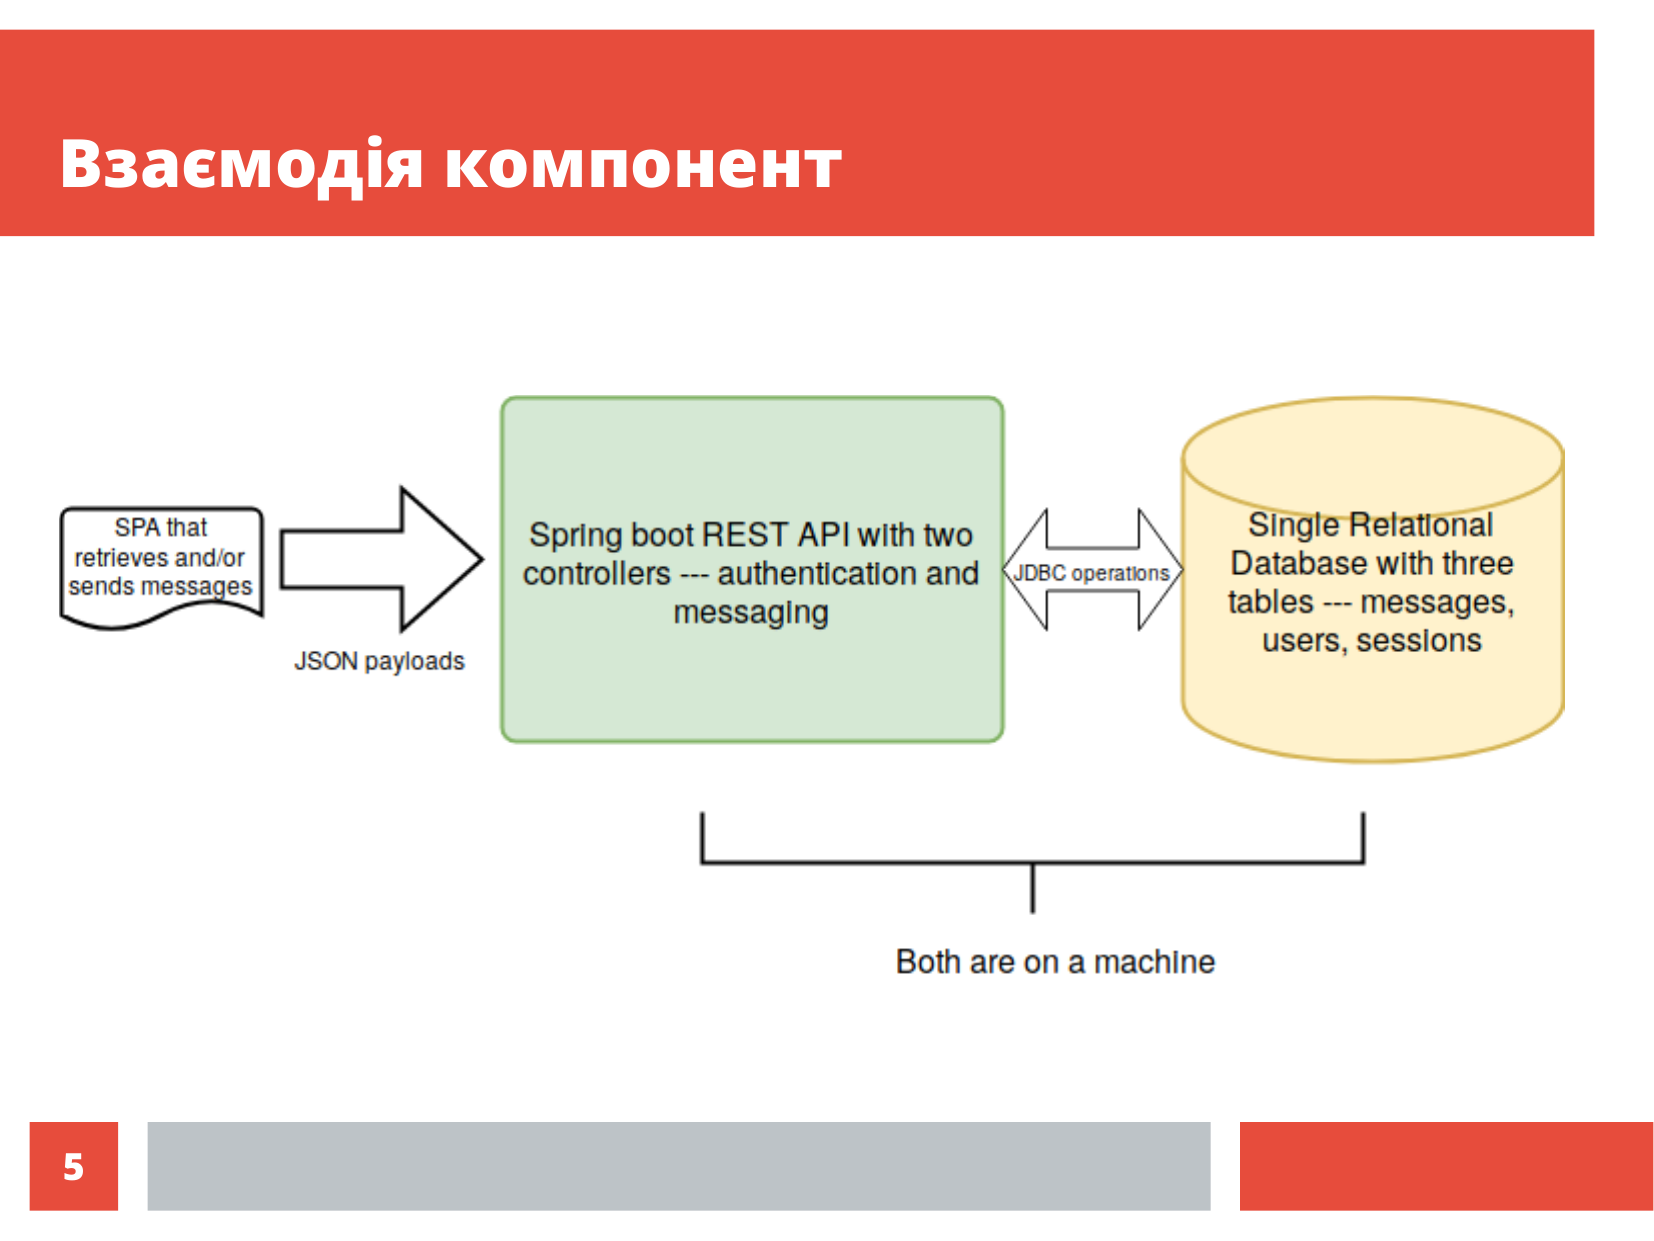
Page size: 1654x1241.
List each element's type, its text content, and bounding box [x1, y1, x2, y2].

picture [59, 395, 1565, 1004]
title Взаємодія компонент [59, 59, 1595, 207]
